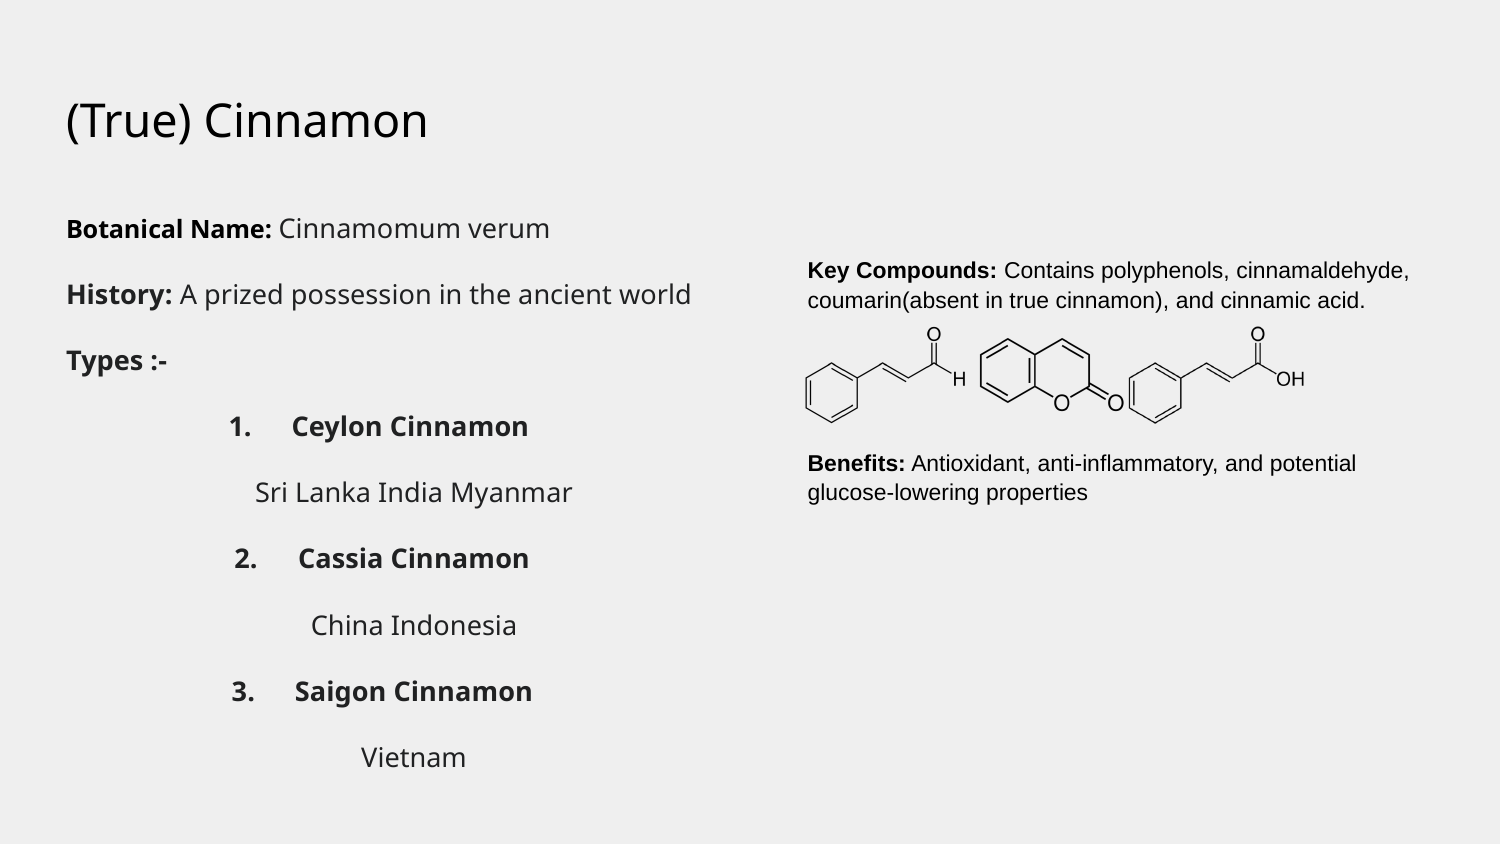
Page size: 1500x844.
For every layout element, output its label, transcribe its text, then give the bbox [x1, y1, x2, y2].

title (True) Cinnamon [51, 72, 1449, 167]
list Key Compounds: Contains polyphenols, cinnamaldehyde, coumarin(absent in true cinnamon), and cinnamic acid. Benefits: Antioxidant, anti-inflammatory, and potential glucose-lowering properties​ [792, 189, 1449, 750]
list Botanical Name: Cinnamomum verum History: A prized possession in the ancient world Types :- Ceylon Cinnamon Sri Lanka India Myanmar Cassia Cinnamon China Indonesia Saigon Cinnamon Vietnam [51, 189, 708, 794]
picture [801, 324, 1308, 426]
